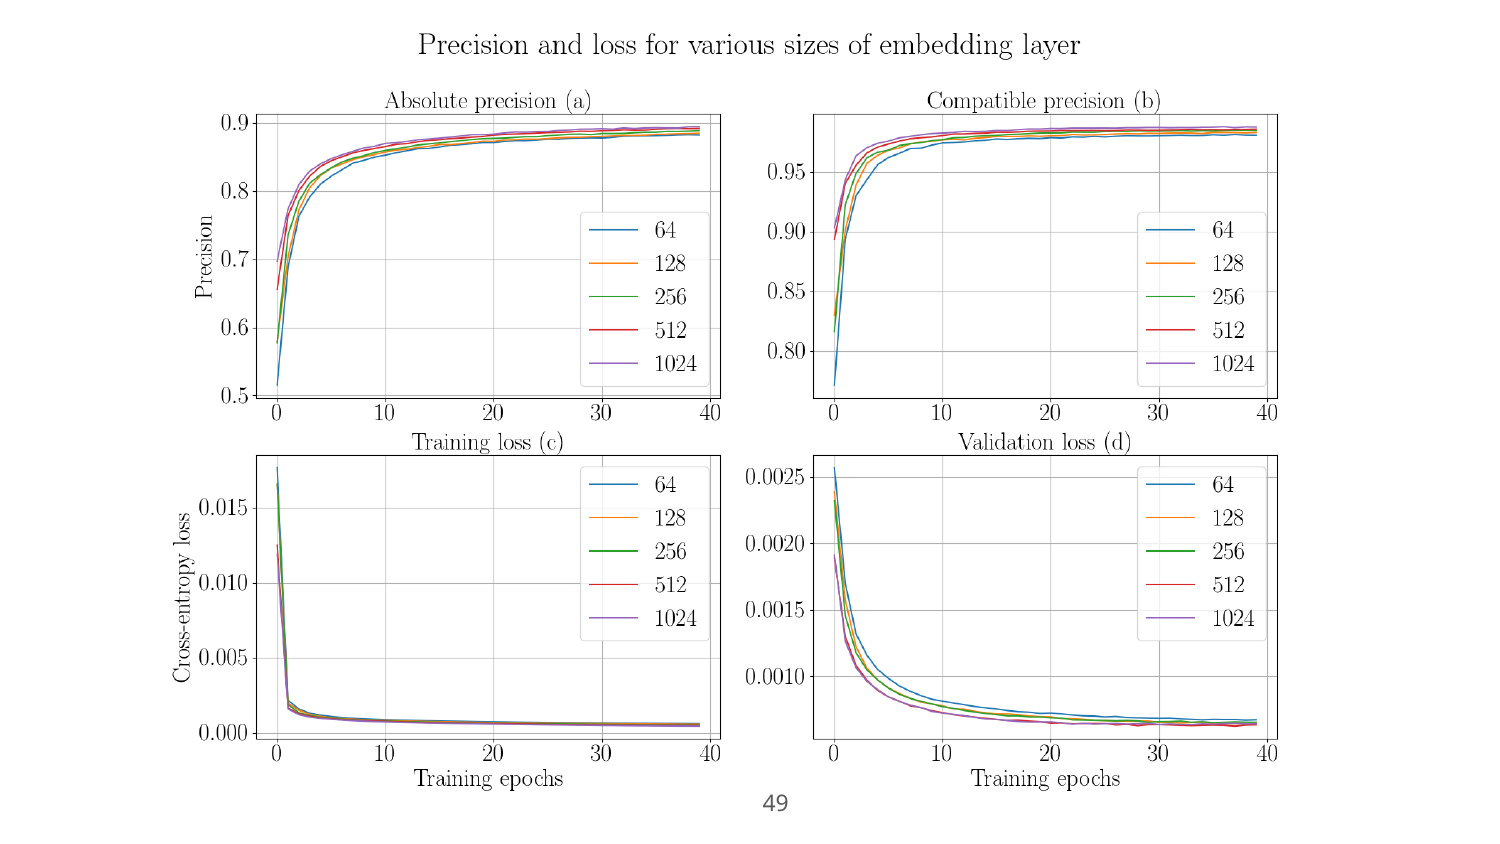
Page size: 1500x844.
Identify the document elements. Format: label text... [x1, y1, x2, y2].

slide_number <number> [714, 771, 805, 837]
picture [91, 16, 1409, 828]
